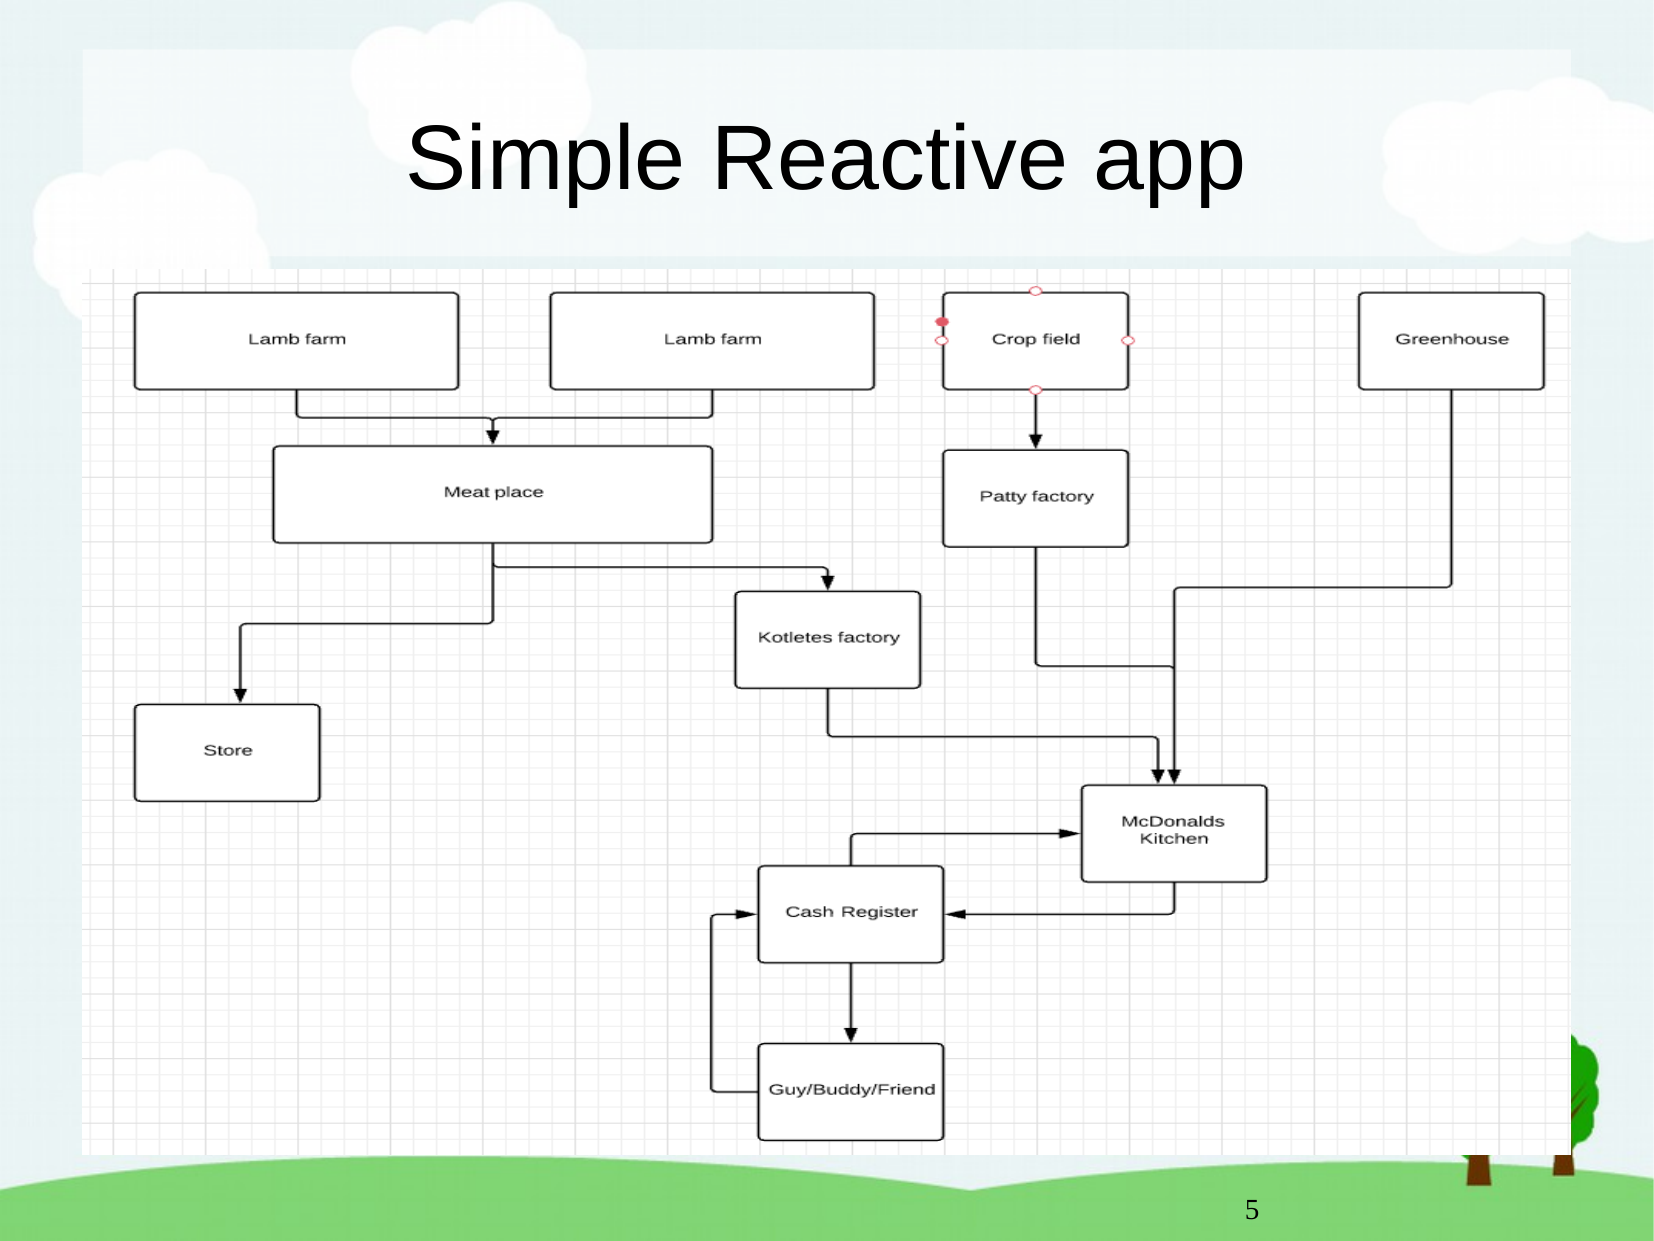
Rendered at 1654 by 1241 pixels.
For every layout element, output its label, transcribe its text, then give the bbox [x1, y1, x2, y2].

title Simple Reactive app [82, 49, 1571, 257]
text_box [1244, 1190, 1630, 1241]
picture [82, 270, 1571, 1156]
